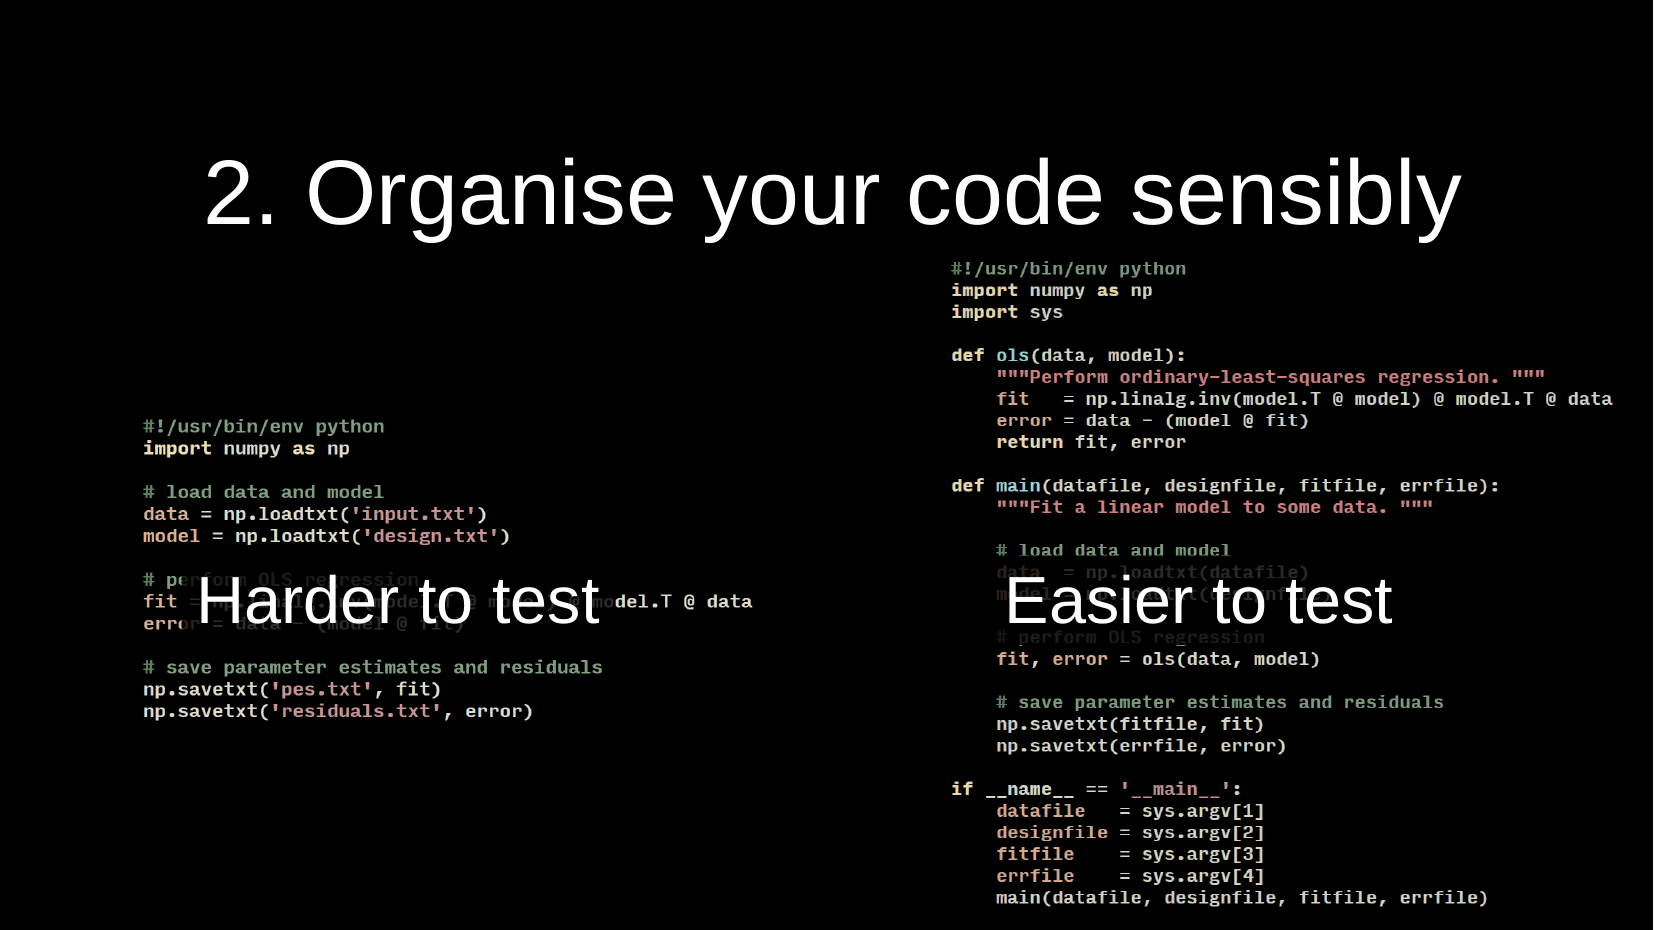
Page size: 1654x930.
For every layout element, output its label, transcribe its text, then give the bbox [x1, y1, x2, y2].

text_box Easier to test [990, 555, 1409, 646]
title 2. Organise your code sensibly [90, 114, 1578, 270]
picture [133, 407, 766, 736]
picture [945, 254, 1619, 916]
text_box Harder to test [181, 555, 616, 646]
